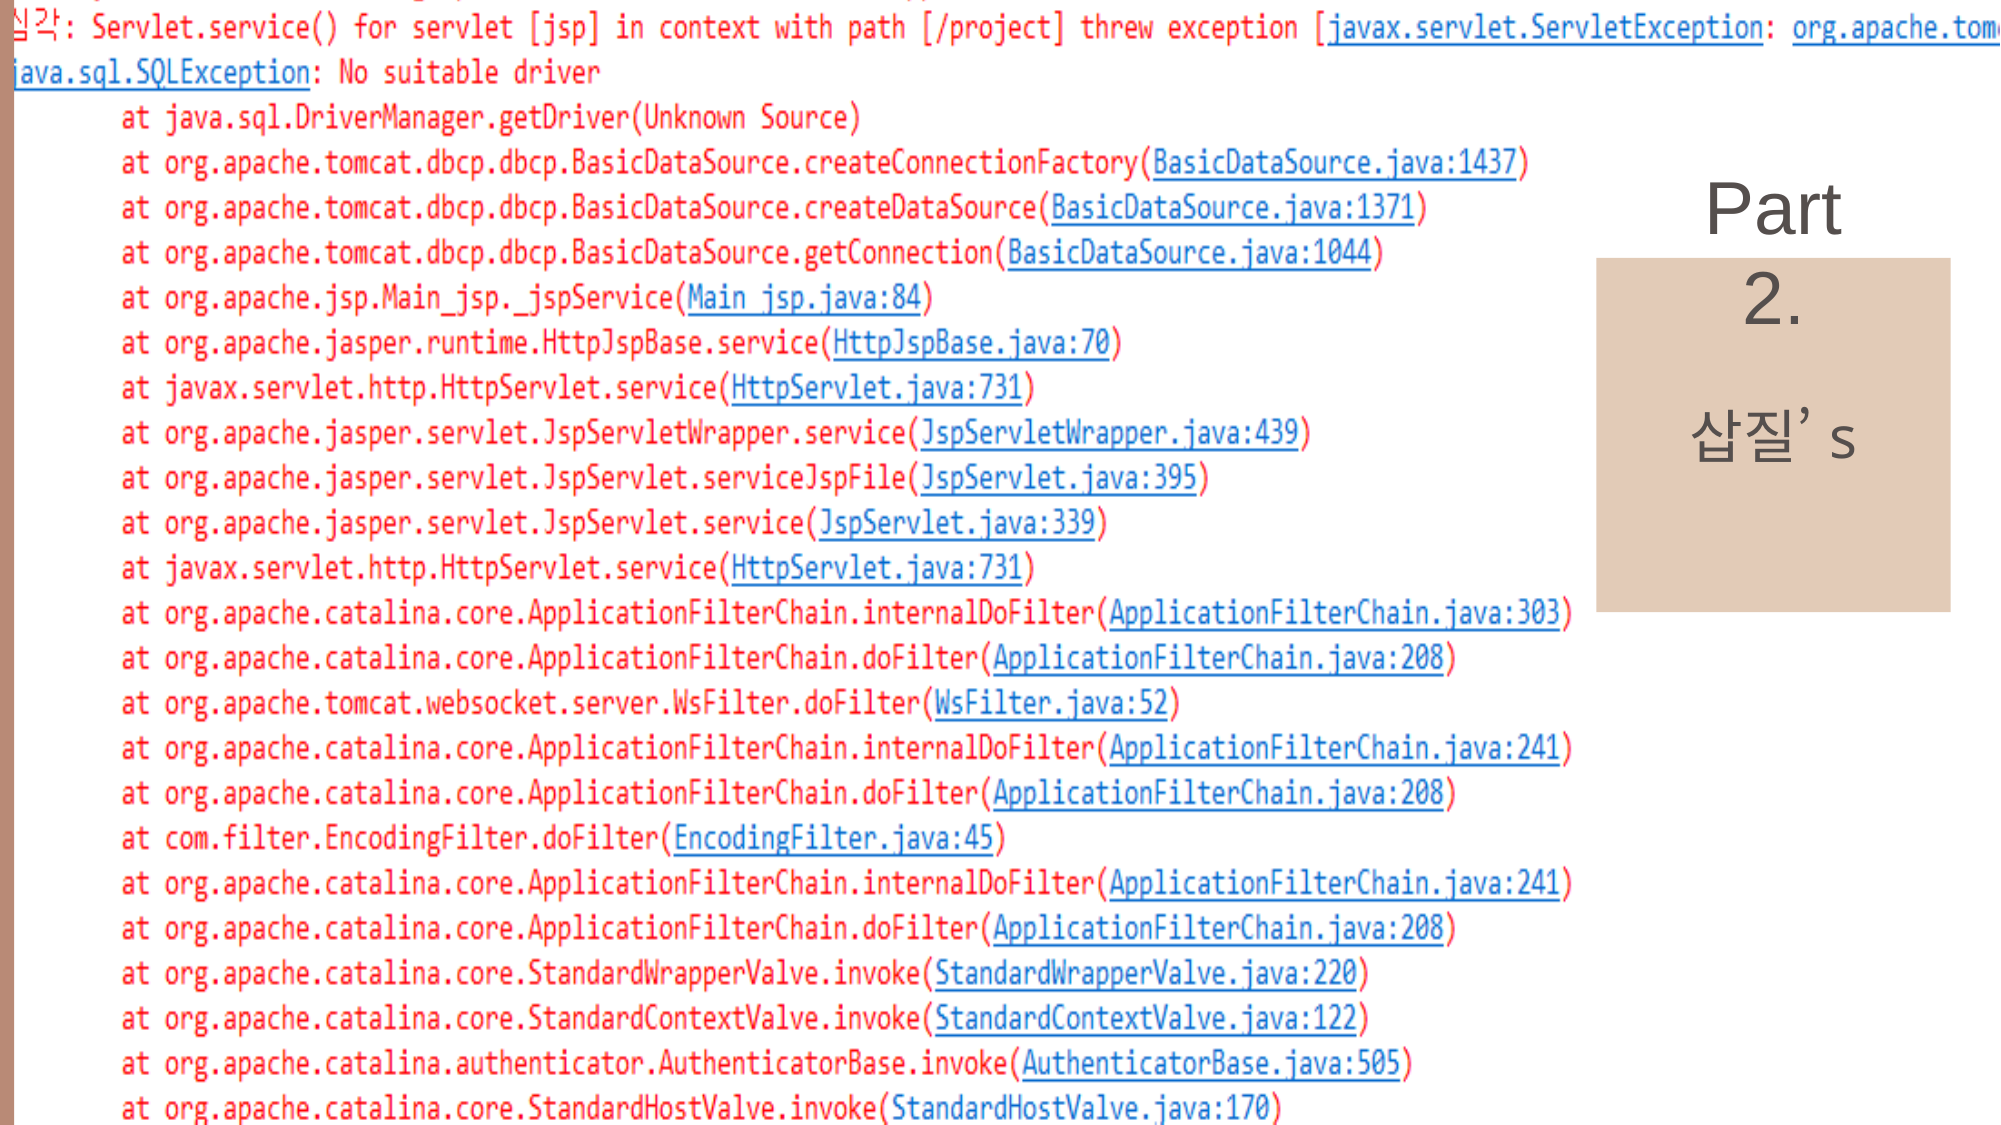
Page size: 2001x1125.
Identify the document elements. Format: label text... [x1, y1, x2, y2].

text_box [0, 0, 15, 1125]
picture [15, 0, 2000, 1125]
text_box [1596, 257, 1951, 613]
text_box 삽질’ s [1652, 392, 1895, 478]
text_box Part 2. [1648, 151, 1899, 347]
